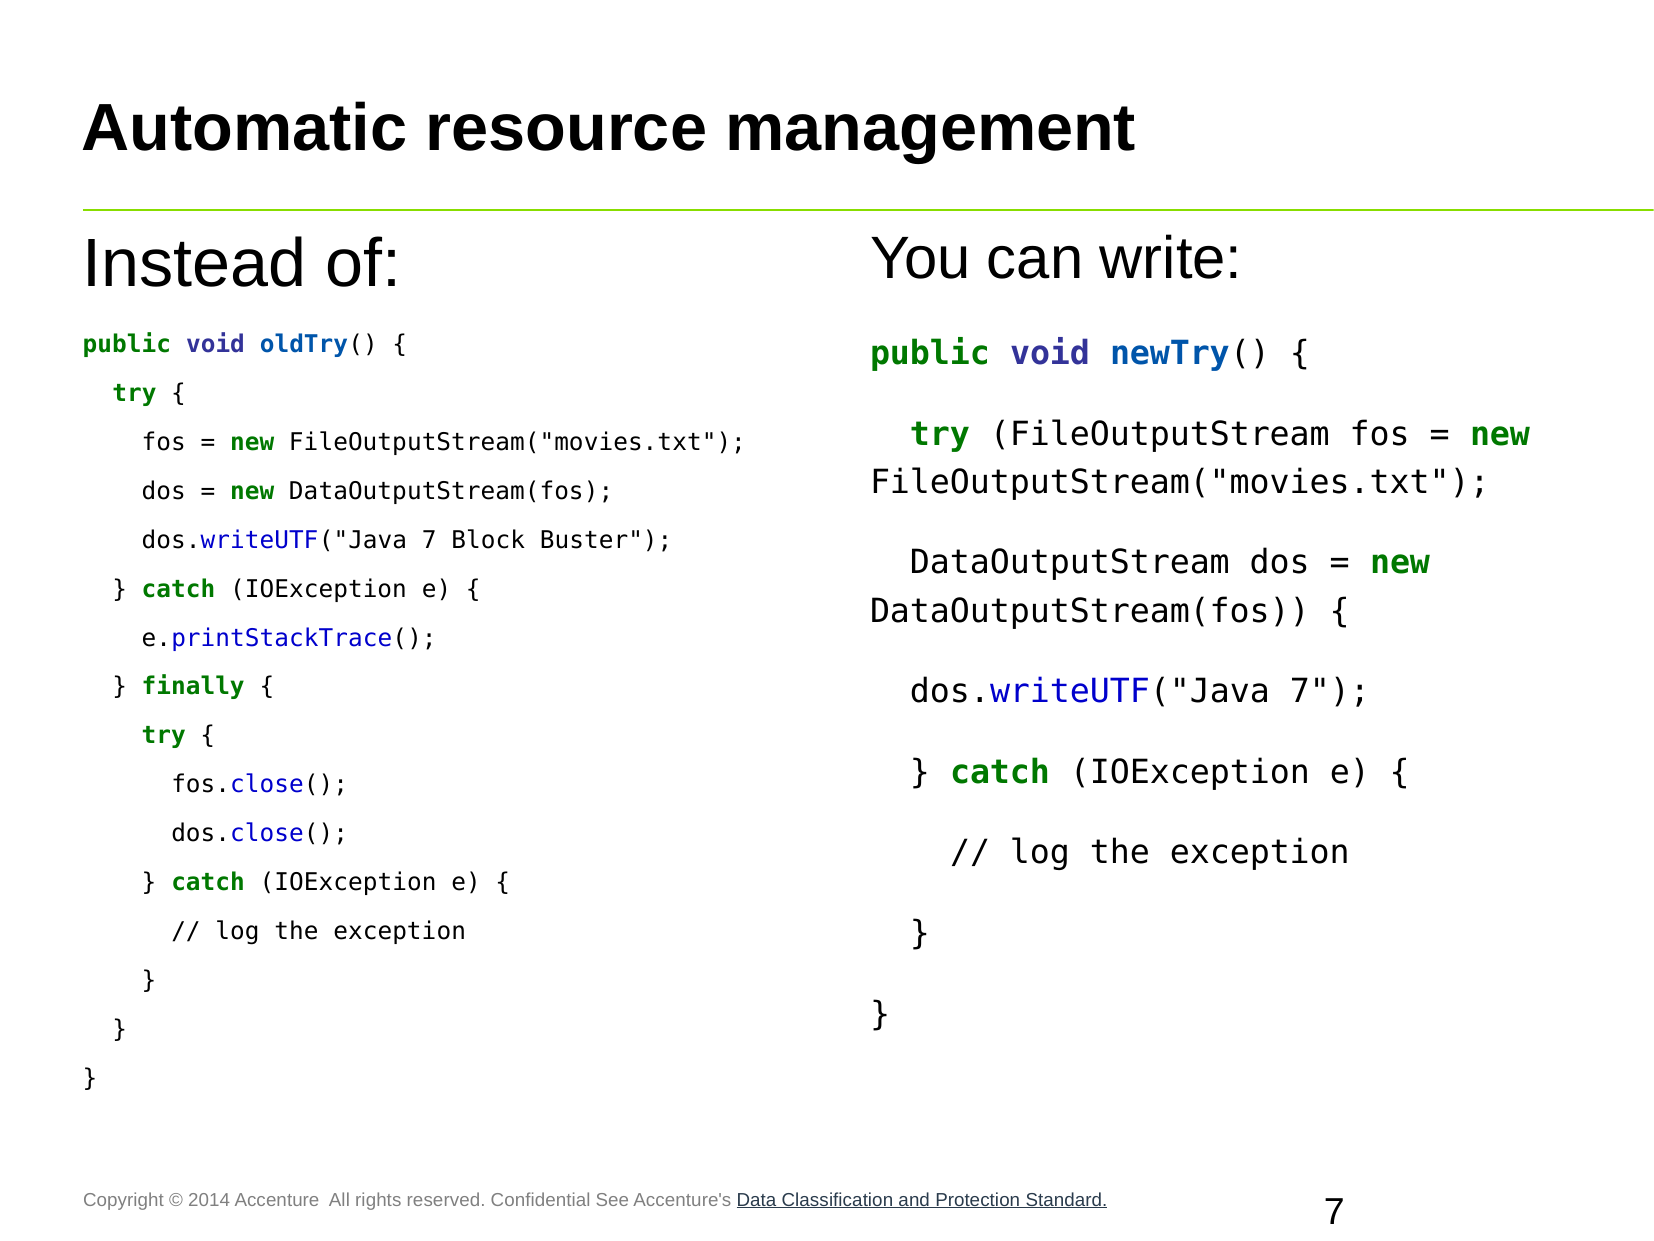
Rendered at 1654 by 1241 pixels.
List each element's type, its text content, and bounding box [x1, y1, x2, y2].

list You can write: public void newTry() { try (FileOutputStream fos = new FileOutputStream("movies.txt"); DataOutputStream dos = new DataOutputStream(fos)) { dos.writeUTF("Java 7"); } catch (IOException e) { // log the exception } } [870, 225, 1606, 1186]
list Instead of: public void oldTry() { try { fos = new FileOutputStream("movies.txt"); dos = new DataOutputStream(fos); dos.writeUTF("Java 7 Block Buster"); } catch (IOException e) { e.printStackTrace(); } finally { try { fos.close(); dos.close(); } catch (IOException e) { // log the exception } } } [82, 225, 751, 1186]
title Automatic resource management [81, 56, 1654, 199]
text_box <number> [1308, 1157, 1654, 1241]
